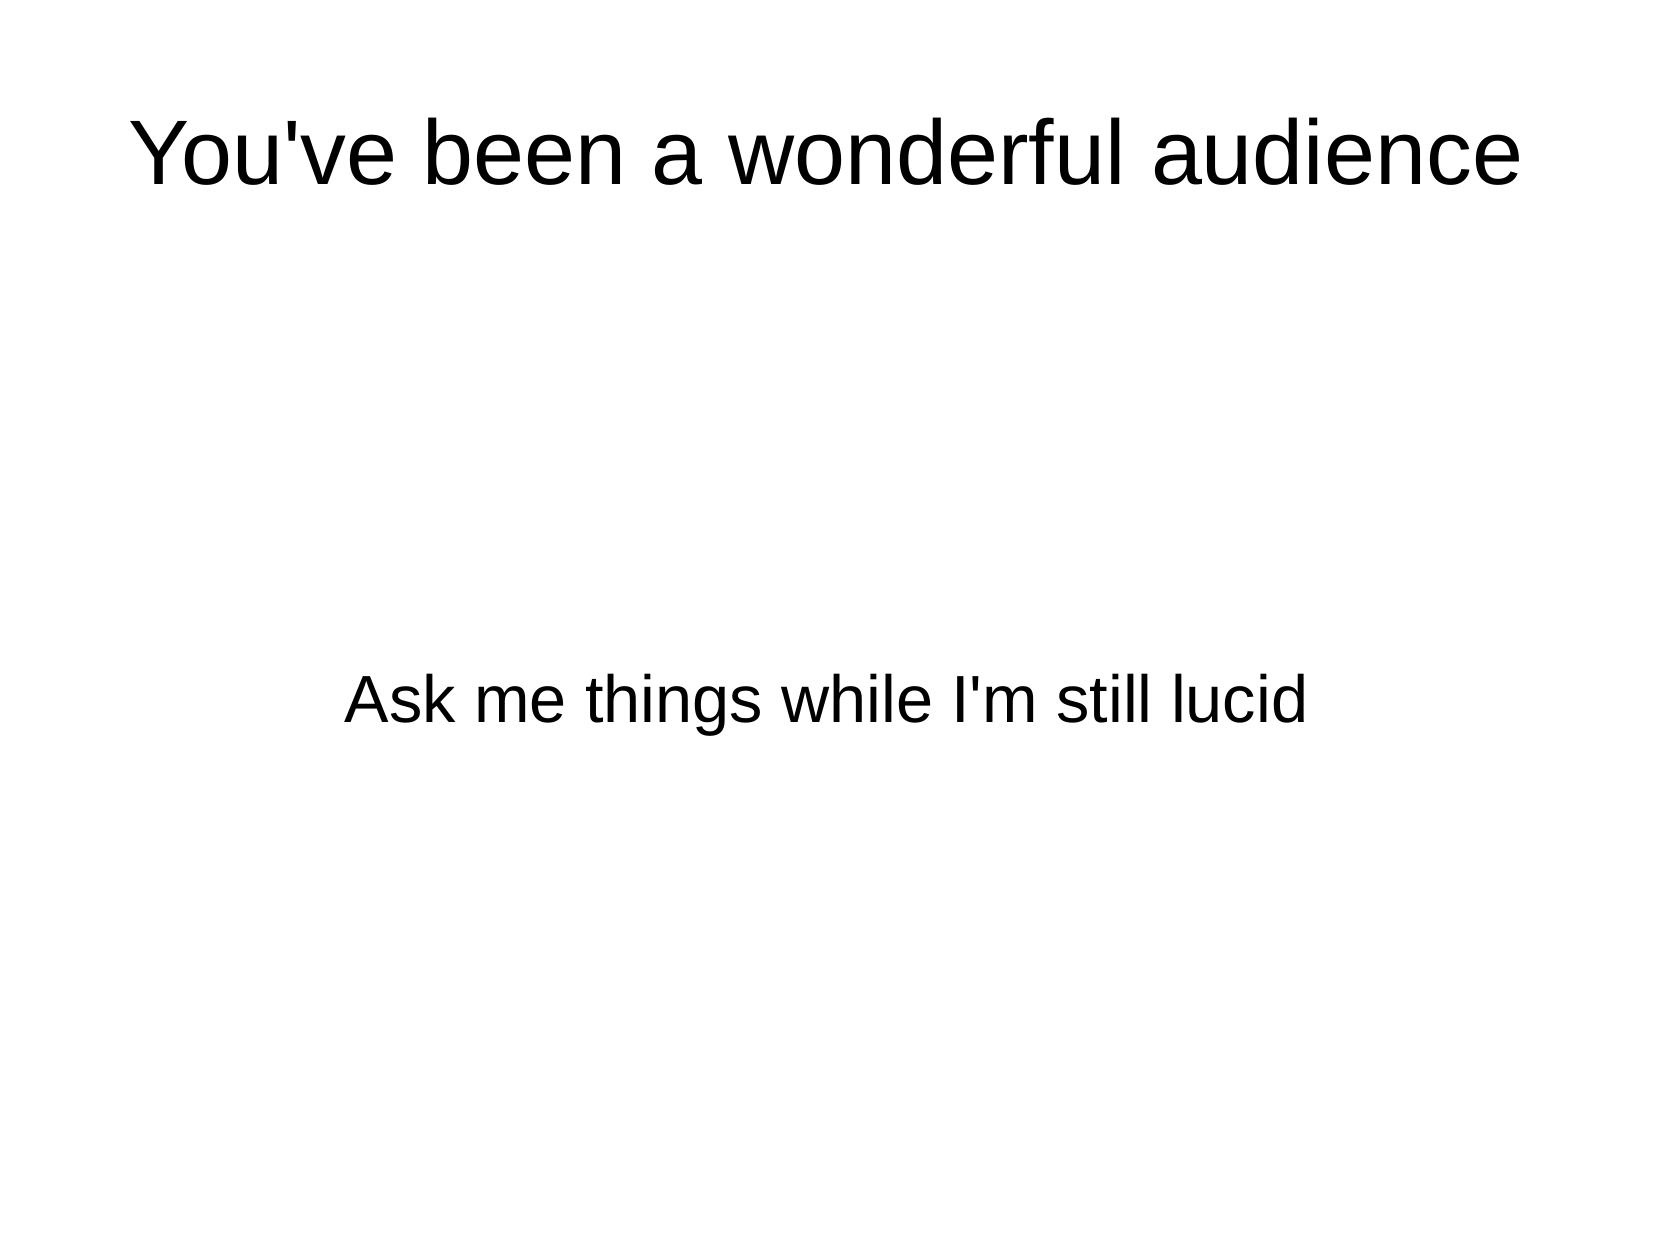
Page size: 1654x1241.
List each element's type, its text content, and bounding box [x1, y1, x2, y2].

subtitle Ask me things while I'm still lucid [82, 290, 1571, 1109]
title You've been a wonderful audience [82, 49, 1571, 257]
